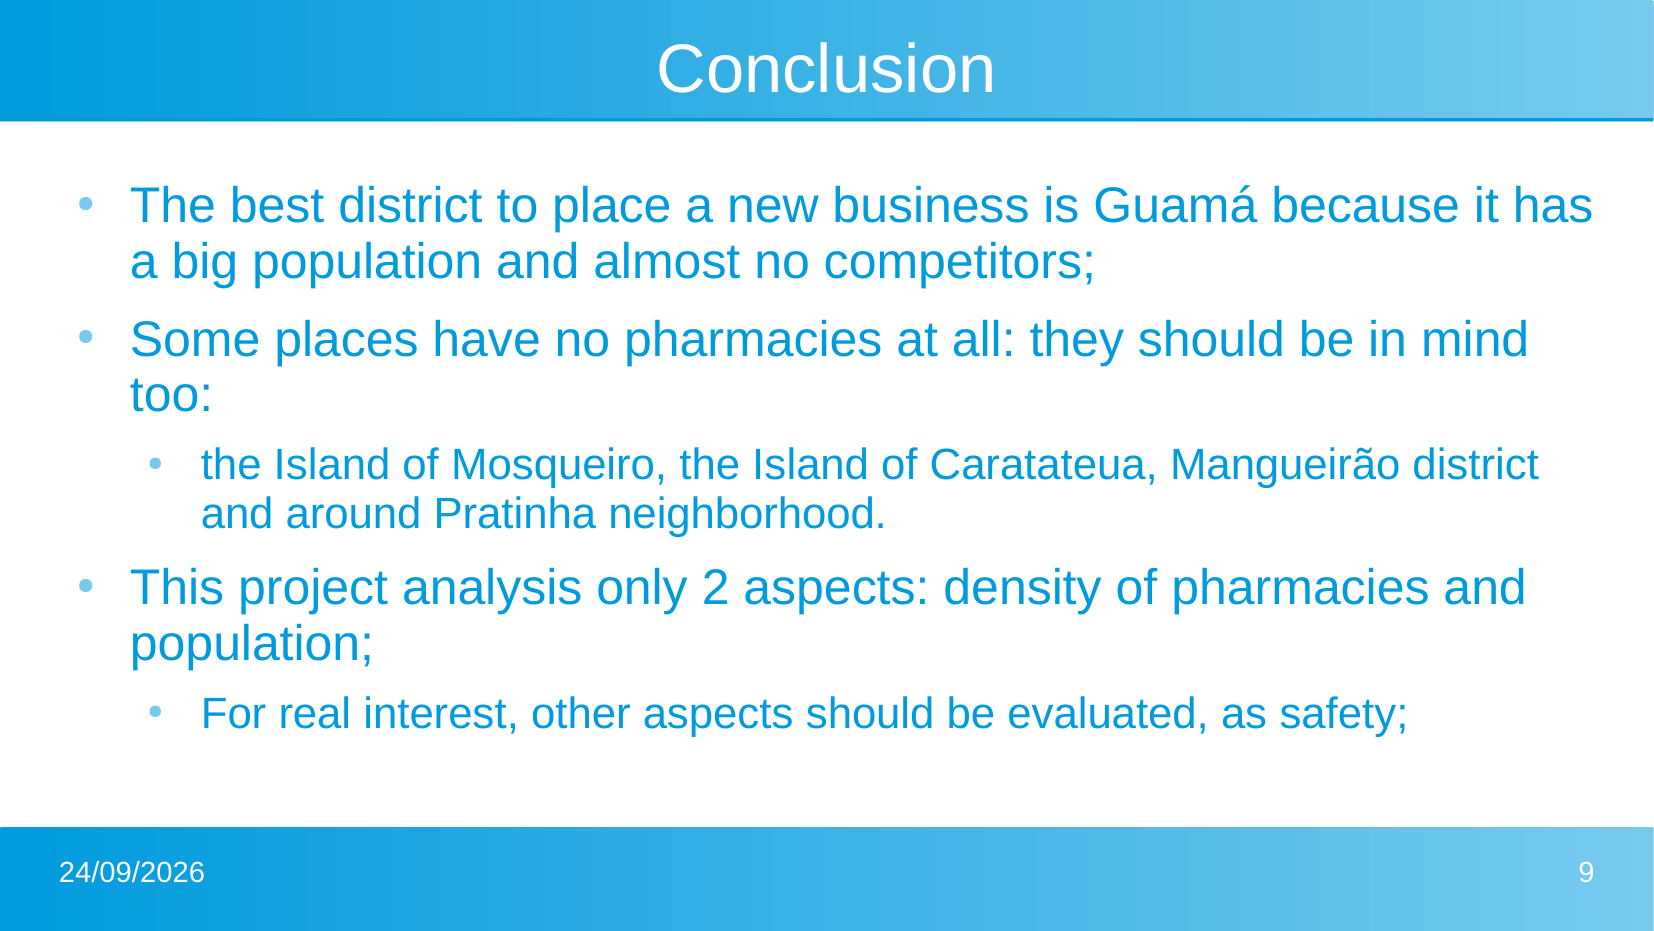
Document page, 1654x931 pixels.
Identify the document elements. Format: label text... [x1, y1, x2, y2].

list The best district to place a new business is Guamá because it has a big population and almost no competitors; Some places have no pharmacies at all: they should be in mind too: the Island of Mosqueiro, the Island of Caratateua, Mangueirão district and around Pratinha neighborhood. This project analysis only 2 aspects: density of pharmacies and population; For real interest, other aspects should be evaluated, as safety; [59, 177, 1595, 768]
title Conclusion [59, 29, 1595, 108]
